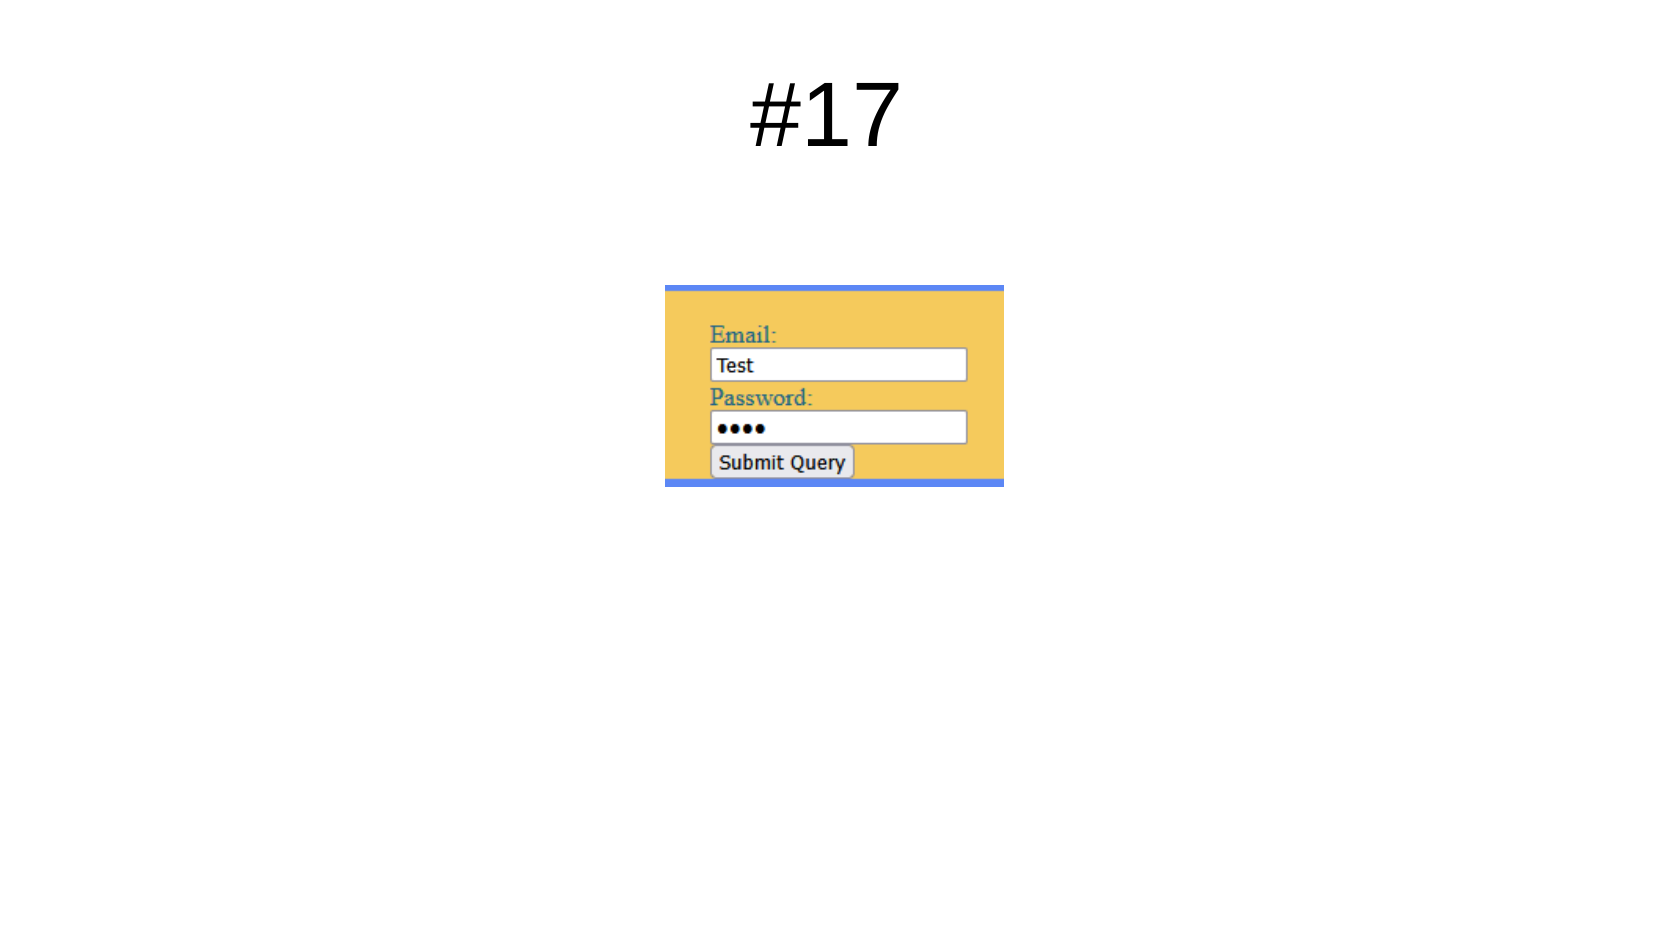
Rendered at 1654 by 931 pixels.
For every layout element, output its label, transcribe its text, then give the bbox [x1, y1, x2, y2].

title #17 [82, 37, 1571, 193]
picture [665, 285, 1004, 487]
